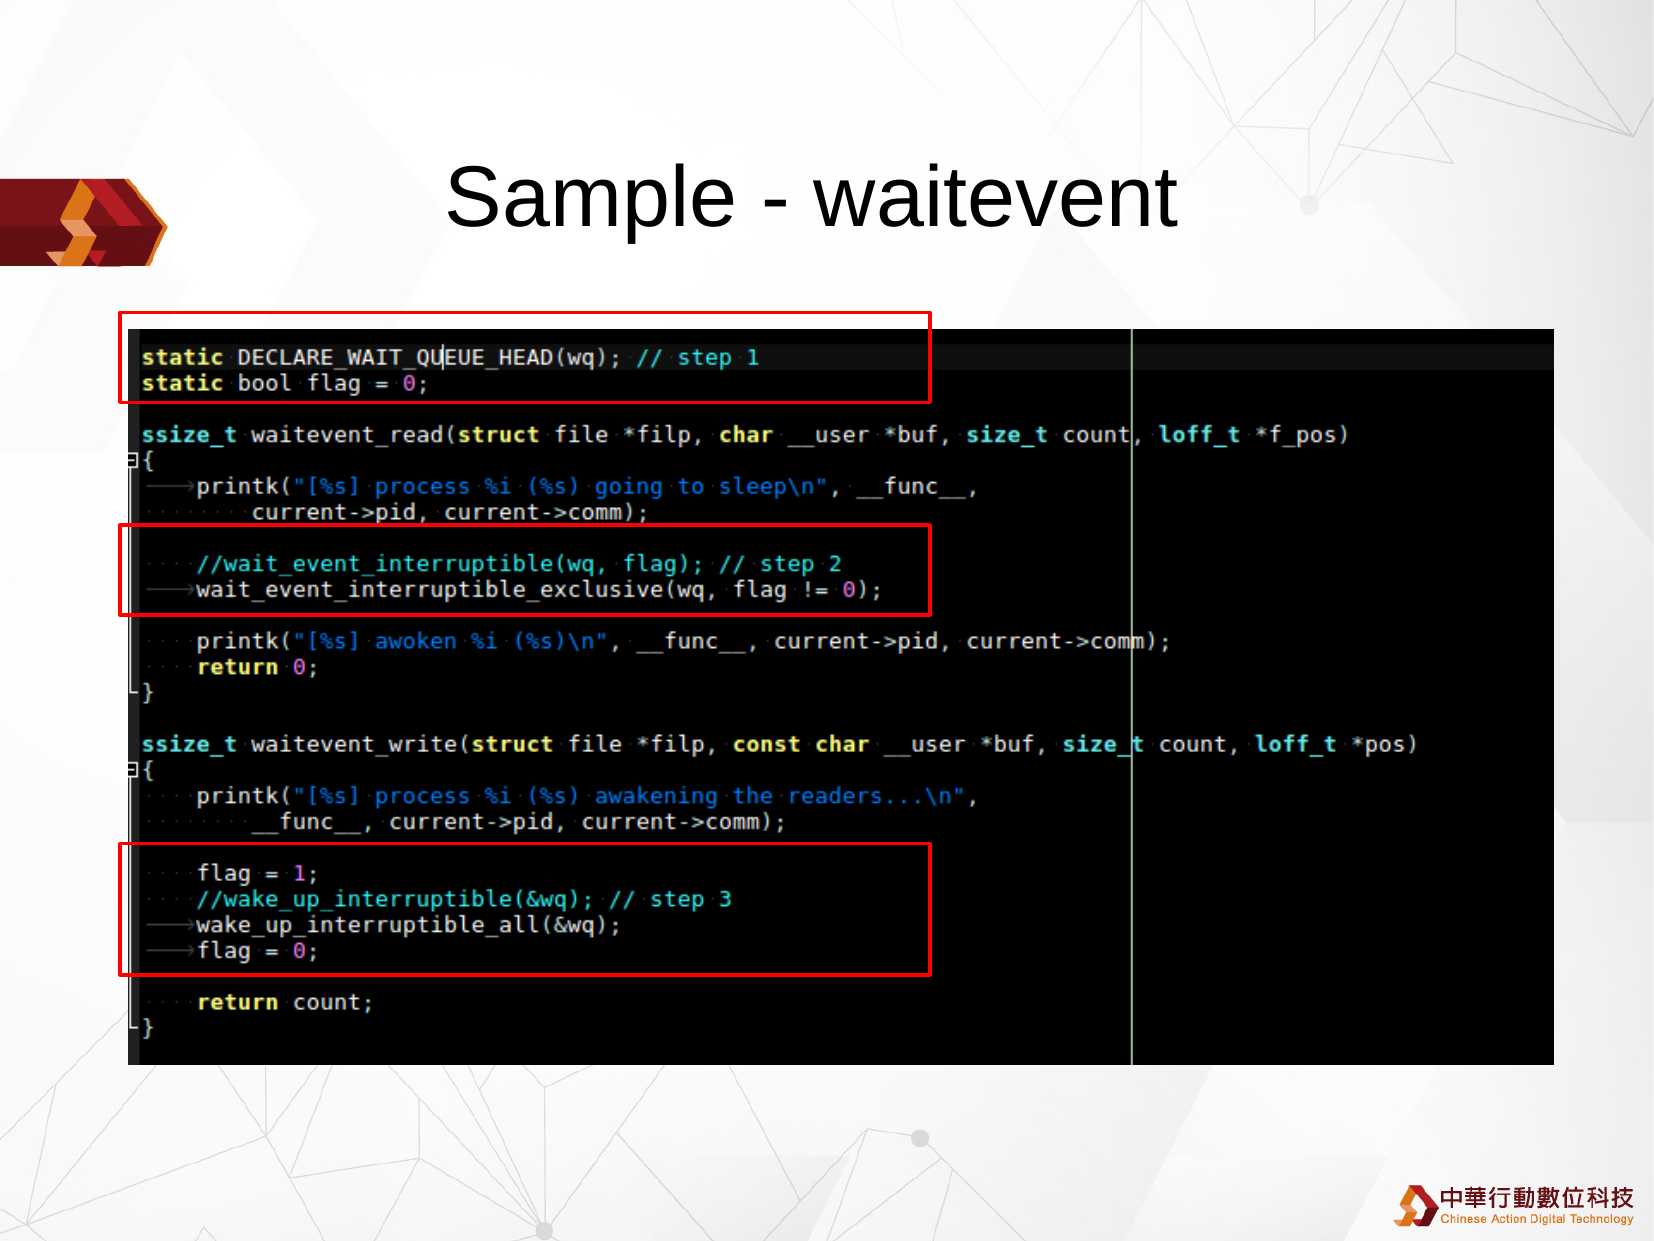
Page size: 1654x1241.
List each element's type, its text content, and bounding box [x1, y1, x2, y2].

title Sample - waitevent [118, 112, 1506, 281]
picture [0, 0, 1654, 1241]
